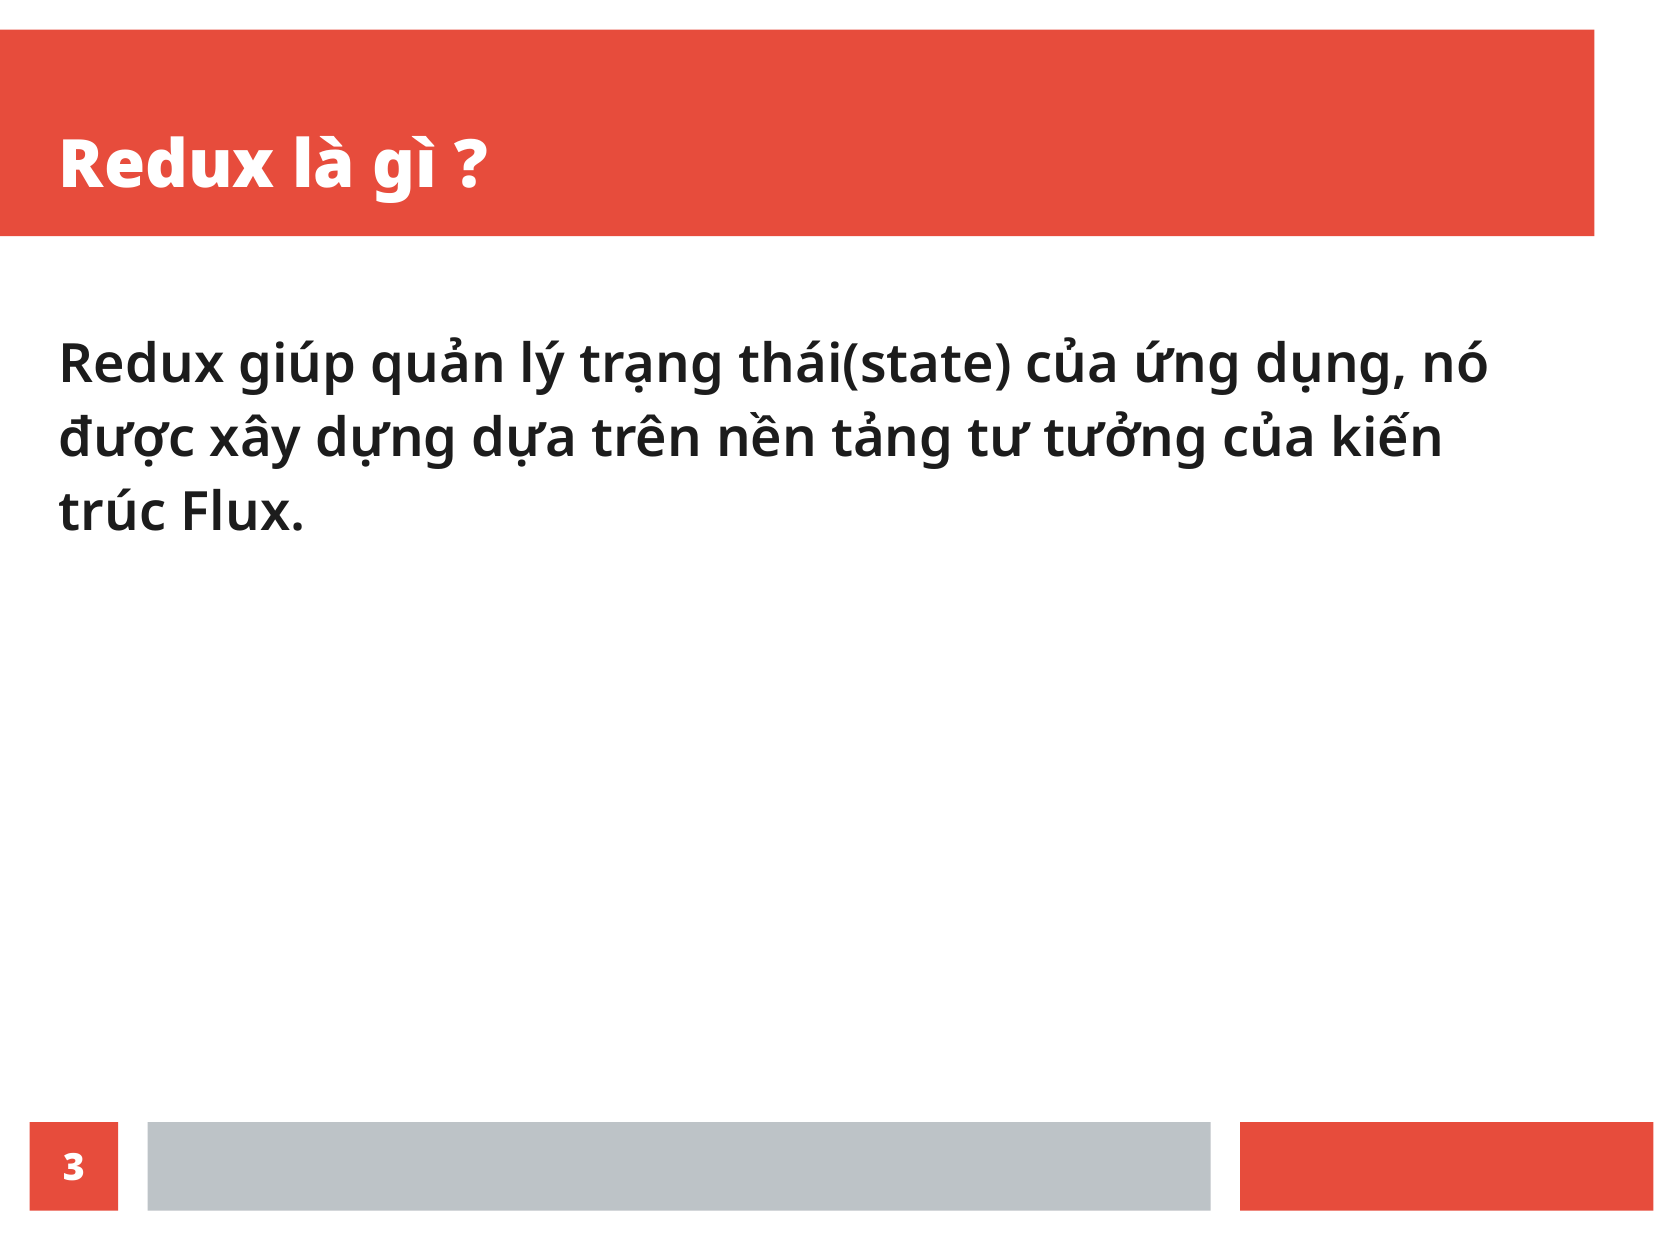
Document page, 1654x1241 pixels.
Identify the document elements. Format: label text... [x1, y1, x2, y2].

title Redux là gì ? [59, 59, 1595, 207]
list Redux giúp quản lý trạng thái(state) của ứng dụng, nó được xây dựng dựa trên nền tảng tư tưởng của kiến trúc Flux. [59, 324, 1565, 1093]
